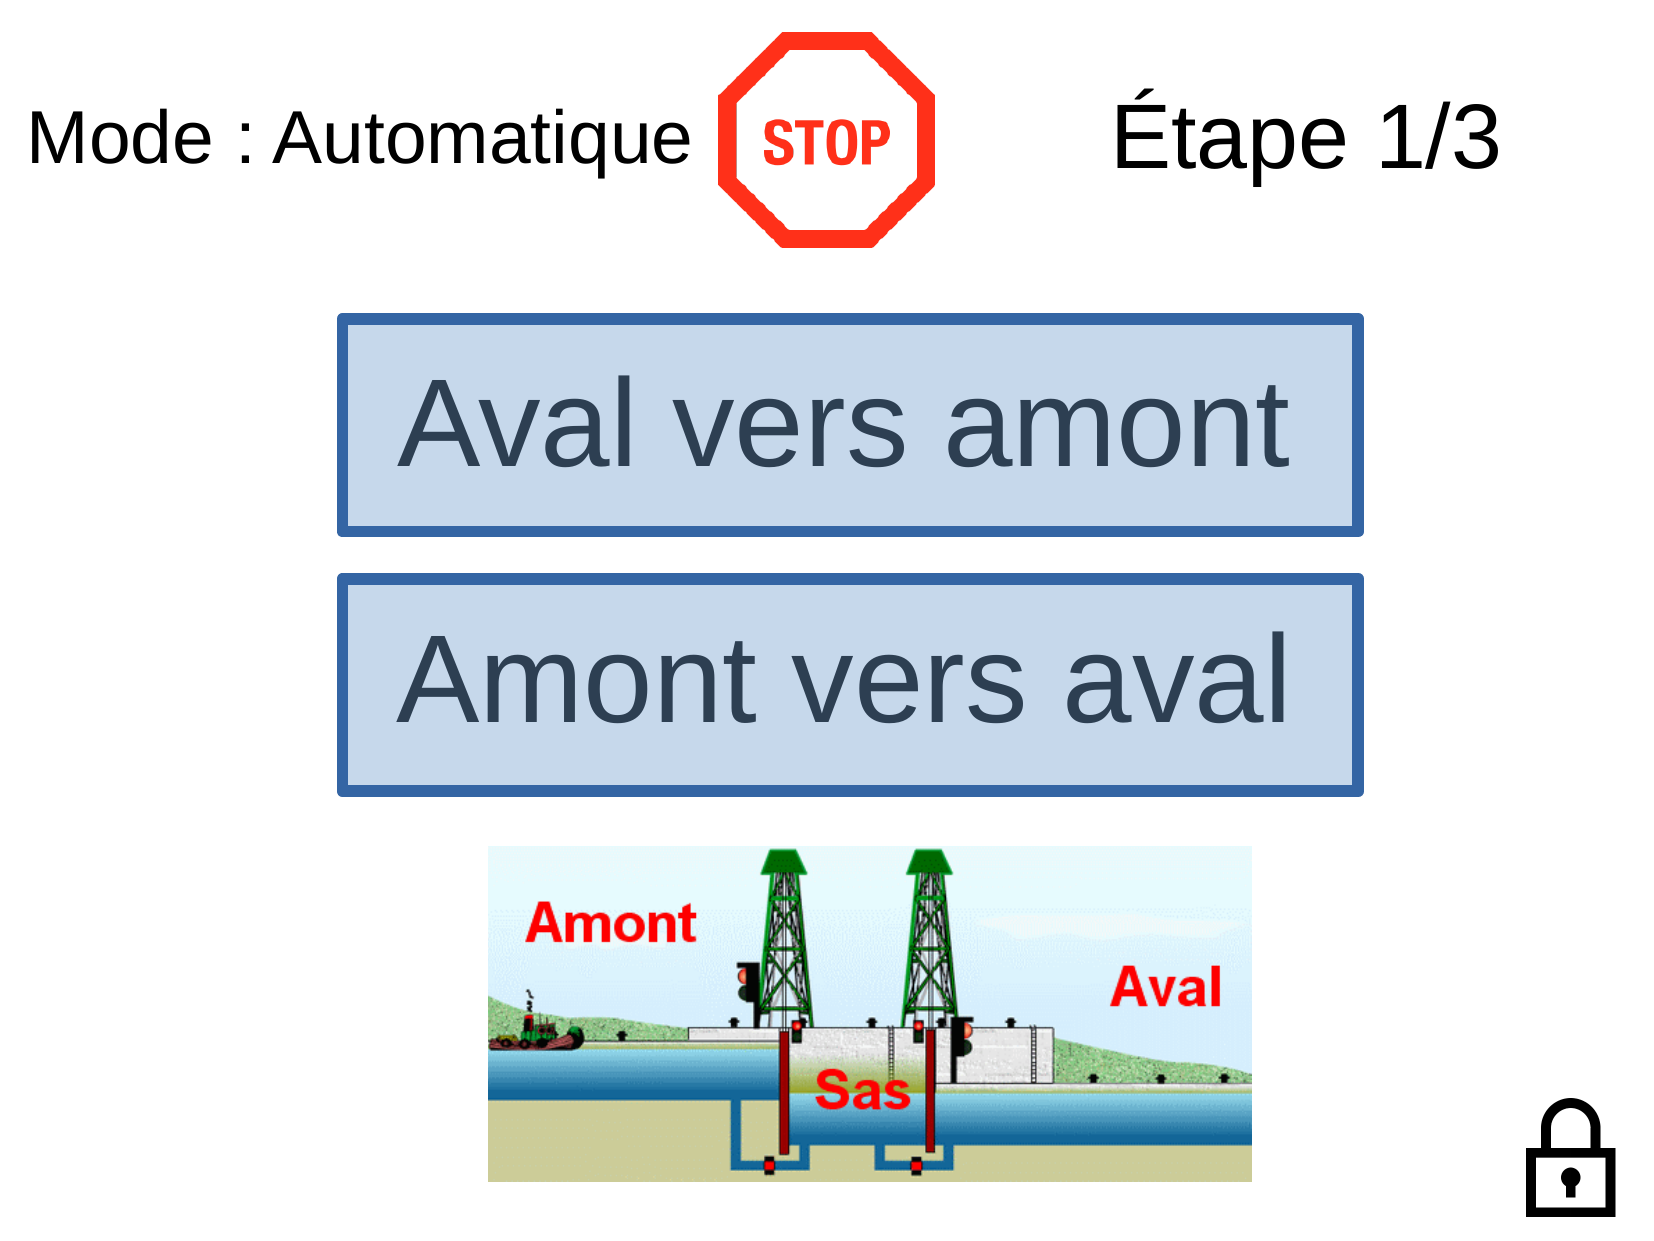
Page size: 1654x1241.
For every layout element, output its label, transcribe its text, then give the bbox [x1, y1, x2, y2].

picture [488, 846, 1252, 1182]
text_box [342, 318, 1359, 532]
picture [718, 32, 935, 249]
text_box [342, 578, 1359, 792]
picture [1511, 1098, 1630, 1217]
text_box Mode : Automatique [11, 84, 721, 191]
text_box Étape 1/3 [1017, 78, 1596, 196]
